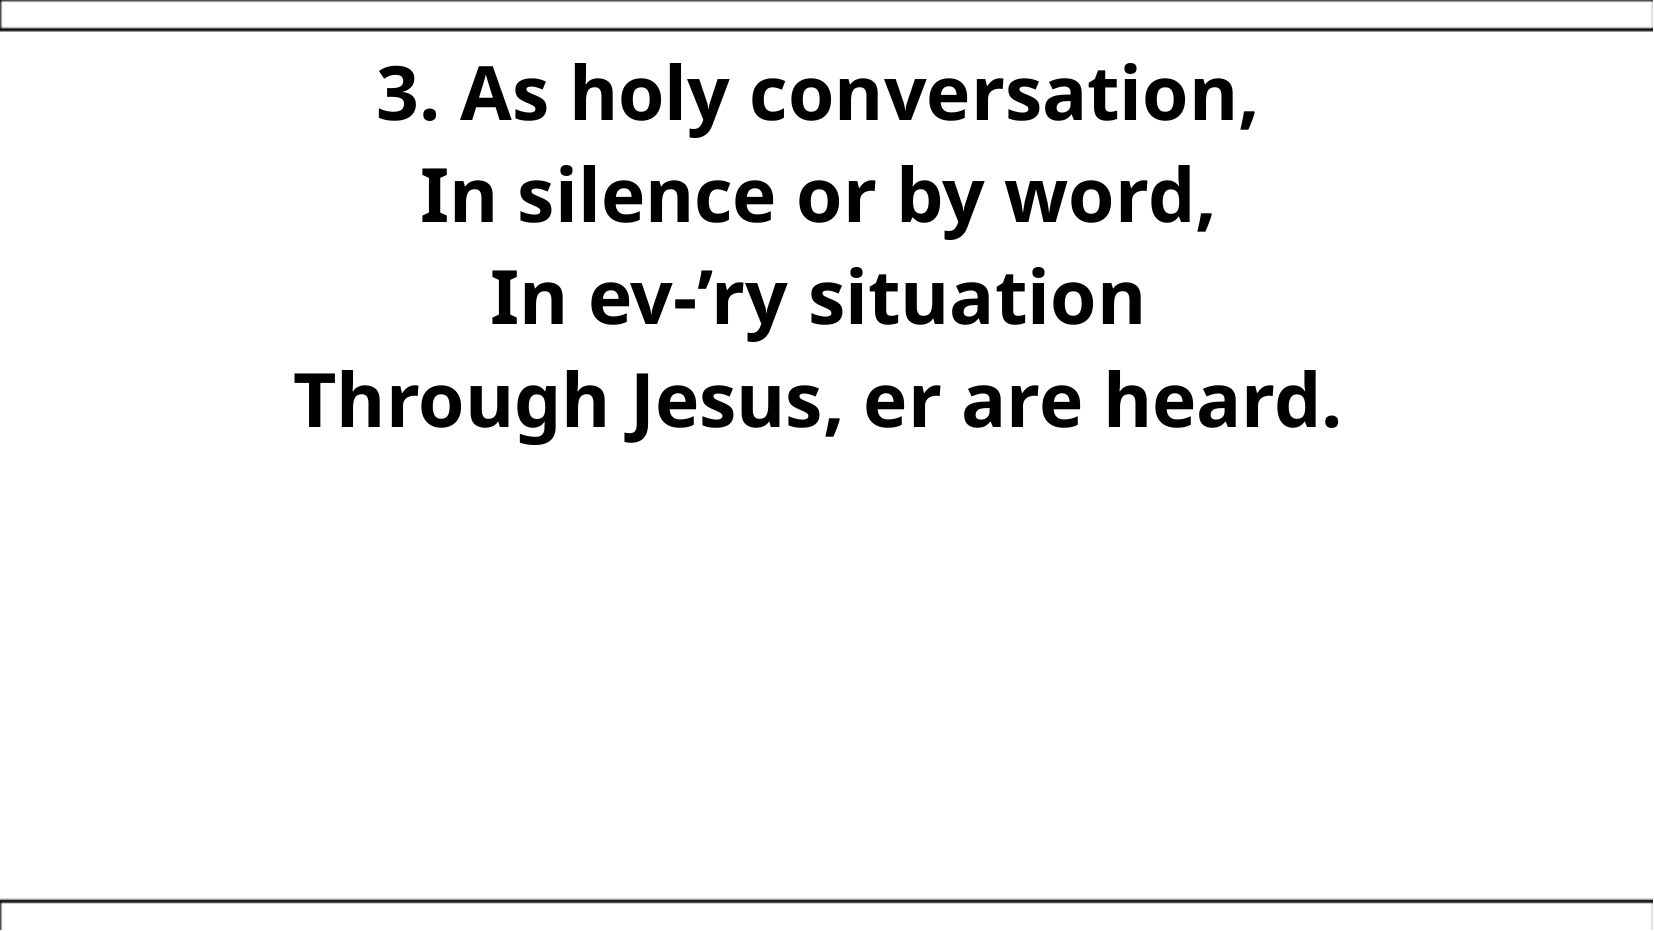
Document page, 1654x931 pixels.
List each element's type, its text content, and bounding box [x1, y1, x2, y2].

text_box 3. As holy conversation, In silence or by word, In ev-’ry situation Through Jesus, er are heard. [46, 32, 1592, 447]
picture [0, 0, 1653, 930]
